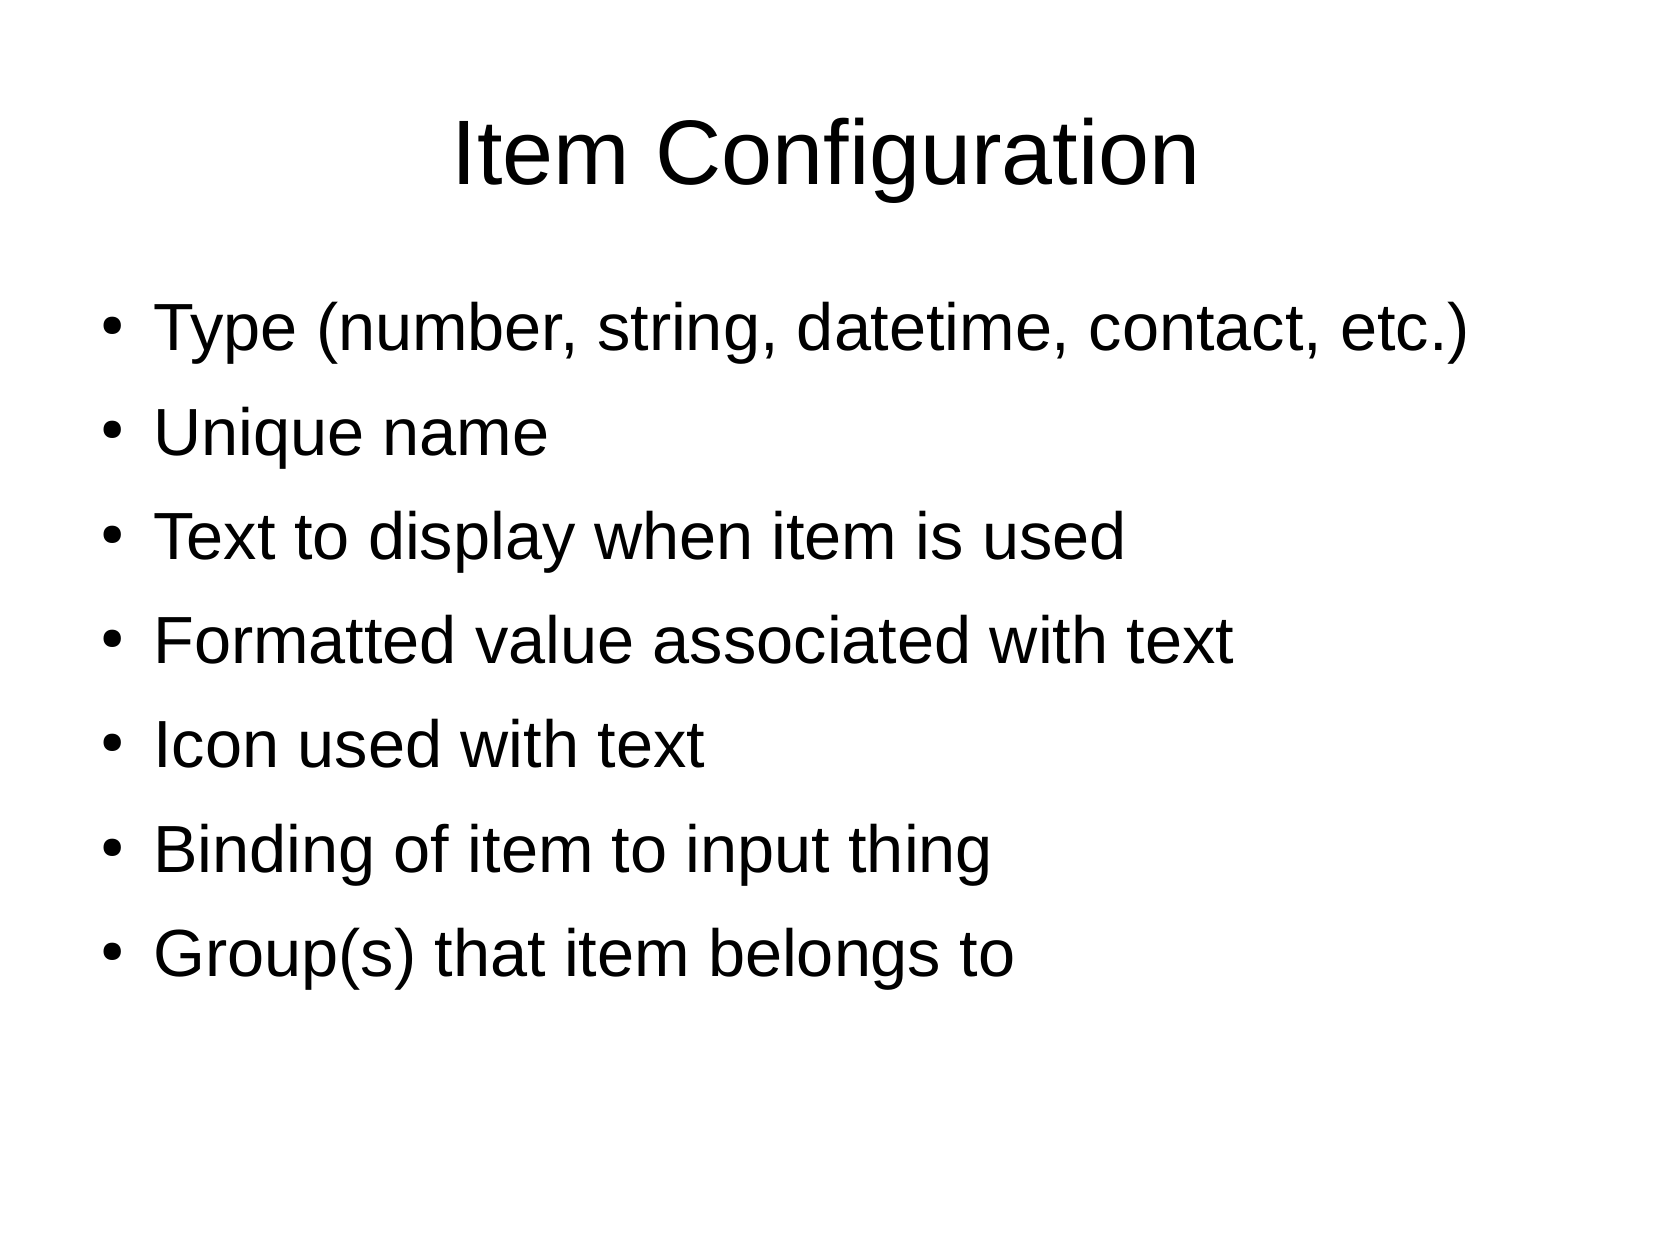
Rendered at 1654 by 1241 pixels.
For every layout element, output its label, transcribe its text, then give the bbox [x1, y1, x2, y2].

title Item Configuration [82, 49, 1571, 257]
list Type (number, string, datetime, contact, etc.) Unique name Text to display when item is used Formatted value associated with text Icon used with text Binding of item to input thing Group(s) that item belongs to [82, 290, 1571, 1010]
